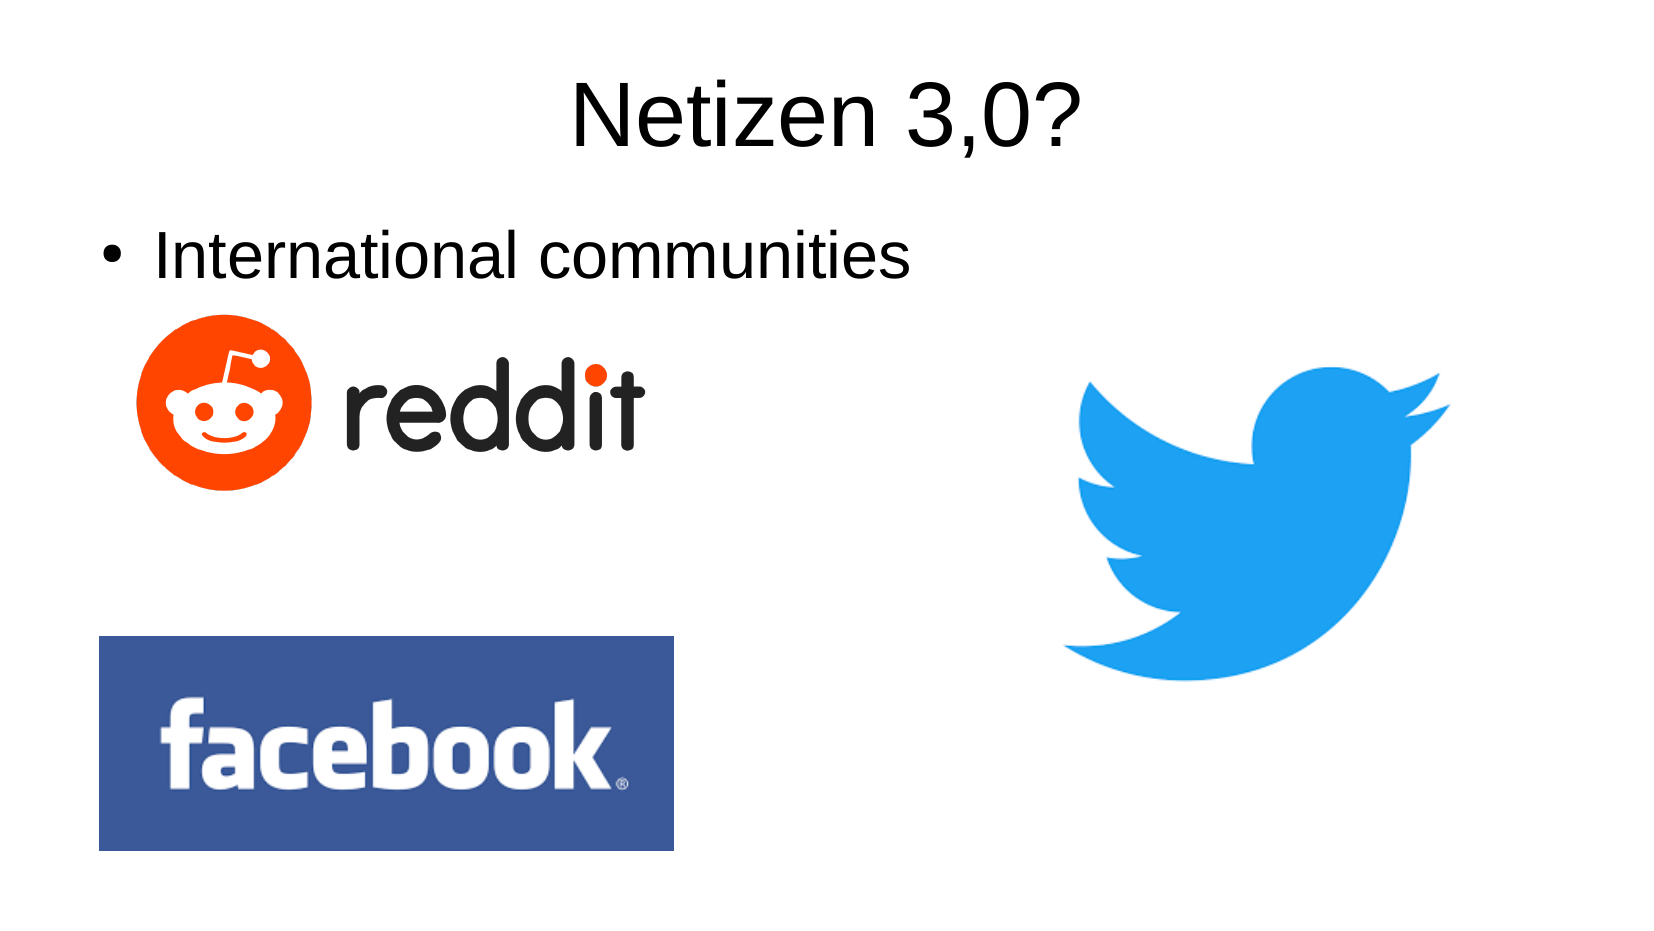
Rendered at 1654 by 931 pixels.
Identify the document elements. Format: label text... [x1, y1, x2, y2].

list International communities [82, 217, 969, 758]
picture [99, 636, 674, 851]
picture [1062, 366, 1452, 682]
picture [109, 295, 674, 510]
title Netizen 3,0? [82, 37, 1571, 193]
